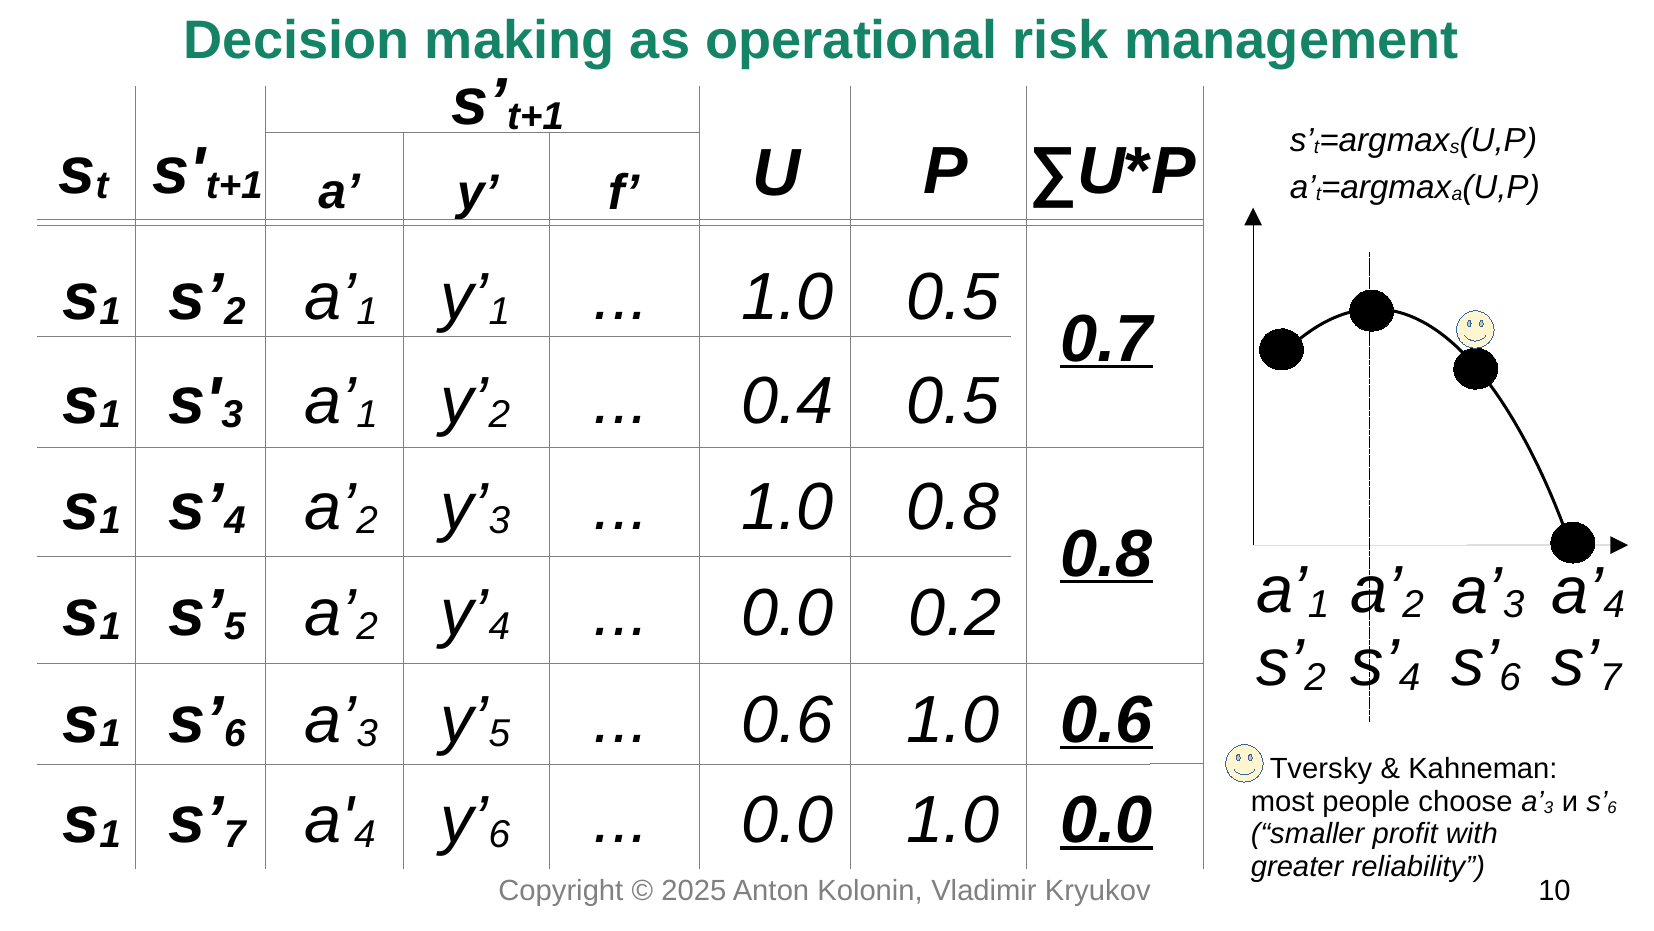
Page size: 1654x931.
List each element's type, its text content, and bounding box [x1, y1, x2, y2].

text_box 0.0 [726, 567, 850, 672]
text_box s’7 [1536, 617, 1638, 722]
text_box a’2 [289, 461, 411, 566]
text_box a’3 [289, 674, 411, 774]
text_box s’7 [153, 774, 275, 879]
text_box s’t=argmaxs(U,P) [1275, 113, 1622, 161]
text_box s’2 [1241, 617, 1335, 722]
text_box 0.0 [726, 774, 850, 879]
text_box f’ [593, 220, 694, 225]
text_box 0.8 [892, 461, 1015, 566]
text_box 1.0 [726, 461, 850, 566]
text_box s1 [47, 355, 153, 460]
text_box [1225, 744, 1264, 783]
text_box 0.8 [1045, 508, 1214, 598]
text_box y’3 [425, 461, 547, 566]
text_box a’3 [1436, 545, 1536, 617]
text_box 1.0 [726, 251, 850, 355]
text_box ... [579, 774, 701, 879]
text_box [1453, 353, 1488, 390]
text_box y’ [442, 220, 514, 225]
text_box ... [579, 251, 701, 355]
text_box s’5 [153, 567, 275, 672]
text_box Decision making as operational risk management [38, 1, 1607, 78]
text_box ... [579, 567, 701, 672]
text_box a’ [303, 220, 378, 225]
text_box a’4 [1536, 545, 1640, 650]
text_box 0.5 [892, 355, 1015, 460]
text_box 1.0 [892, 674, 1015, 774]
text_box 0.0 [1045, 774, 1169, 879]
text_box 0.6 [1045, 674, 1169, 774]
text_box s't+1 [138, 126, 289, 220]
text_box P [908, 126, 994, 216]
text_box 0.4 [726, 355, 850, 460]
text_box ∑U*P [1014, 126, 1211, 216]
text_box [1349, 290, 1394, 310]
text_box 1.0 [892, 774, 1015, 879]
text_box s1 [47, 774, 153, 879]
text_box y’6 [425, 774, 547, 879]
text_box s1 [47, 461, 153, 566]
text_box y’1 [425, 251, 547, 355]
text_box y’2 [425, 355, 547, 460]
text_box ... [579, 355, 701, 460]
text_box s1 [47, 674, 153, 774]
text_box [1456, 310, 1498, 383]
text_box s’6 [1436, 617, 1536, 722]
text_box ... [579, 461, 701, 566]
text_box s1 [47, 251, 153, 355]
text_box a’ [303, 155, 378, 219]
text_box * Tversky & Kahneman: most people choose a’3 и s’6 (“smaller profit with greater reliability”) [1236, 744, 1636, 891]
text_box a’2 [1335, 545, 1436, 617]
text_box 0.5 [892, 251, 1015, 355]
text_box y’4 [425, 567, 547, 672]
text_box s’t+1 [436, 56, 607, 147]
text_box [1550, 522, 1595, 564]
text_box s1 [47, 567, 153, 672]
text_box f’ [593, 156, 694, 219]
text_box a’1 [289, 355, 411, 460]
text_box y’5 [425, 674, 547, 774]
text_box s’4 [1335, 617, 1436, 722]
text_box a'4 [289, 774, 411, 879]
text_box y’ [442, 156, 514, 219]
text_box 0.7 [1045, 293, 1169, 397]
text_box a’1 [1241, 545, 1335, 617]
text_box [1259, 328, 1304, 370]
text_box s’2 [153, 251, 275, 355]
text_box 0.2 [894, 567, 1017, 672]
text_box a’t=argmaxa(U,P) [1275, 161, 1623, 213]
text_box s’4 [153, 461, 275, 566]
text_box ... [579, 674, 701, 774]
text_box st [43, 126, 128, 216]
text_box s’6 [153, 674, 275, 774]
text_box s'3 [153, 355, 275, 460]
text_box U [737, 127, 832, 217]
text_box [1350, 311, 1394, 332]
text_box a’2 [289, 567, 411, 672]
text_box 0.6 [726, 674, 850, 774]
text_box a’1 [289, 251, 411, 355]
